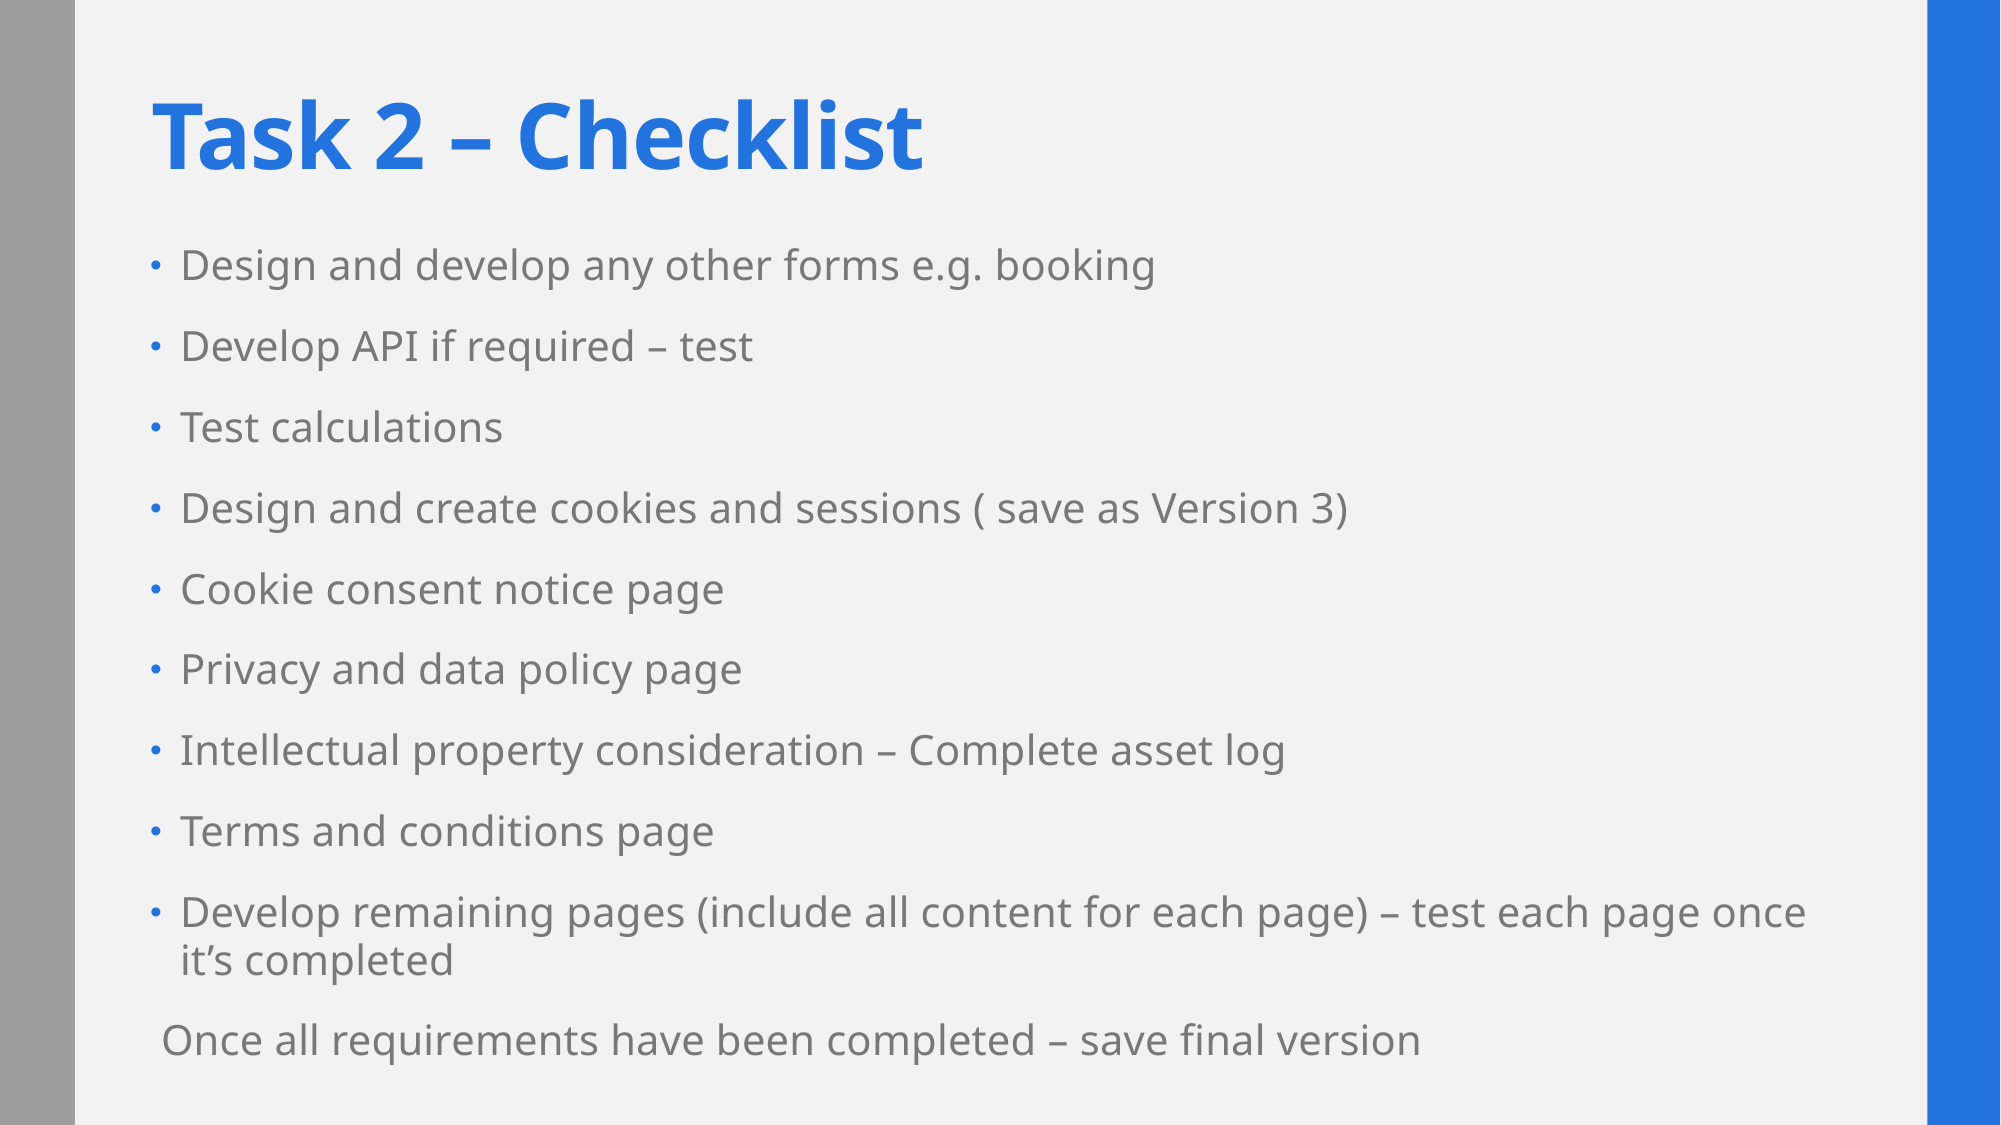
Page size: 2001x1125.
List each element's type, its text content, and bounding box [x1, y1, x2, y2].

list Design and develop any other forms e.g. booking Develop API if required – test Test calculations Design and create cookies and sessions ( save as Version 3) Cookie consent notice page Privacy and data policy page Intellectual property consideration – Complete asset log Terms and conditions page Develop remaining pages (include all content for each page) – test each page once it’s completed Once all requirements have been completed – save final version [150, 235, 1849, 1050]
list Task 2 – Checklist [151, 78, 1850, 199]
